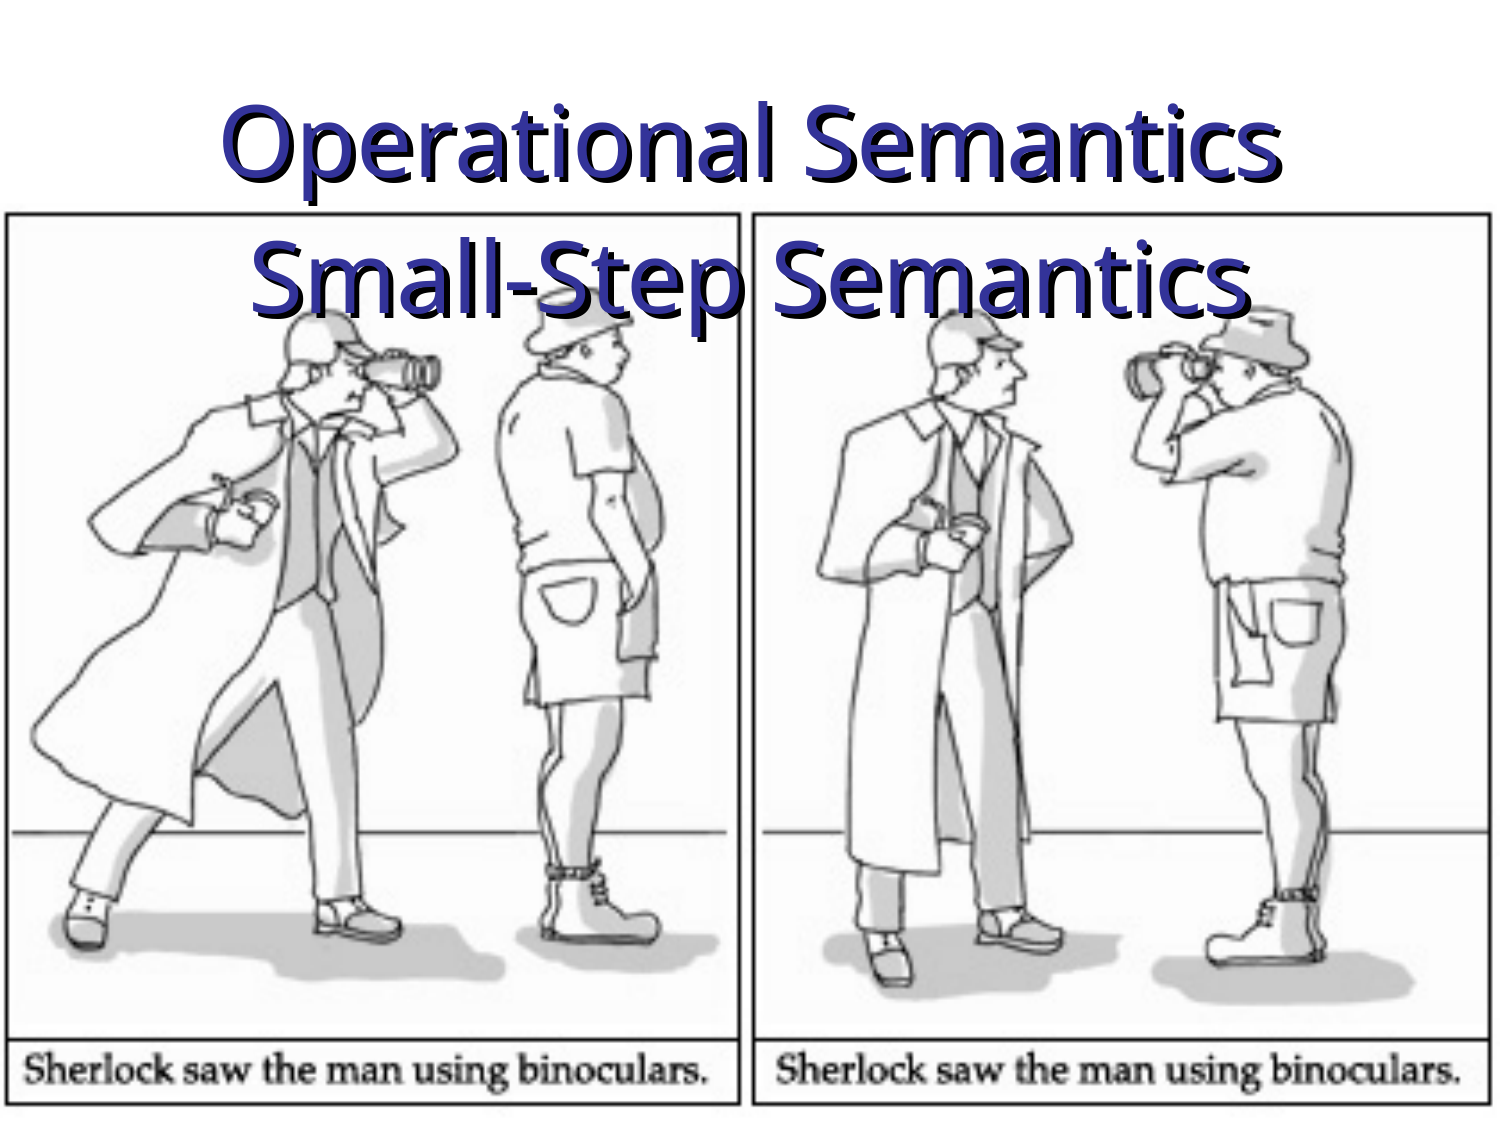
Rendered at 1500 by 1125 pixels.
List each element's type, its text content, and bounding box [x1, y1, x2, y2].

picture [0, 413, 1500, 1125]
title Operational Semantics Small-Step Semantics [0, 0, 1500, 413]
